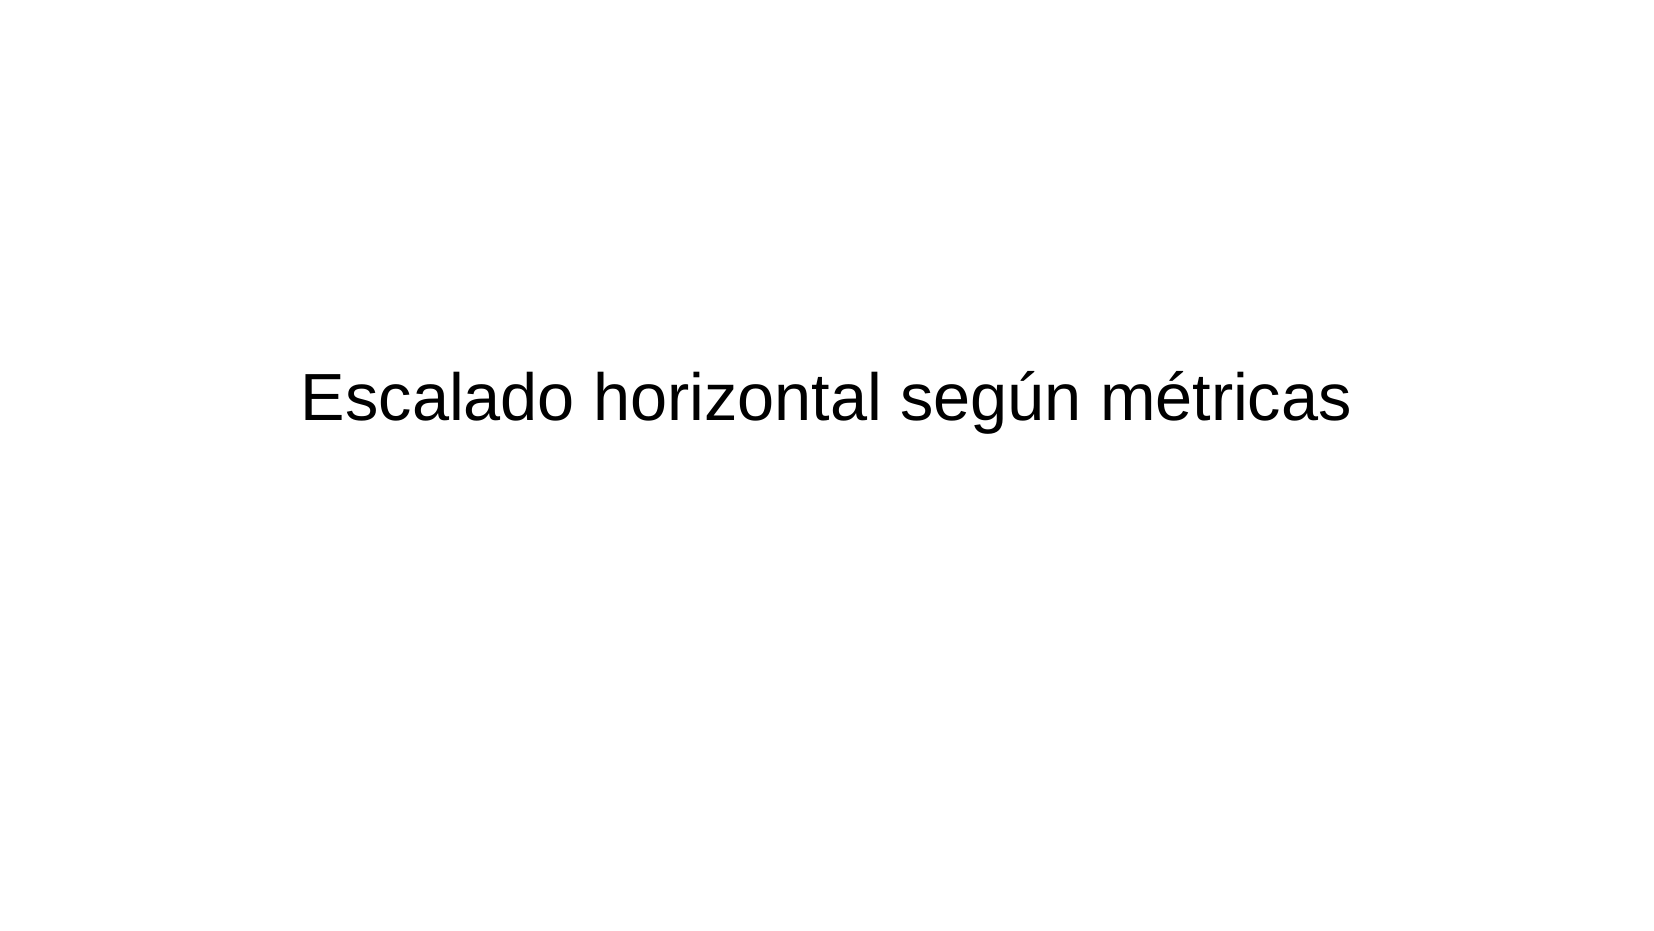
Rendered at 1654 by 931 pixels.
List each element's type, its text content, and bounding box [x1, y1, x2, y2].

subtitle Escalado horizontal según métricas [82, 36, 1571, 758]
